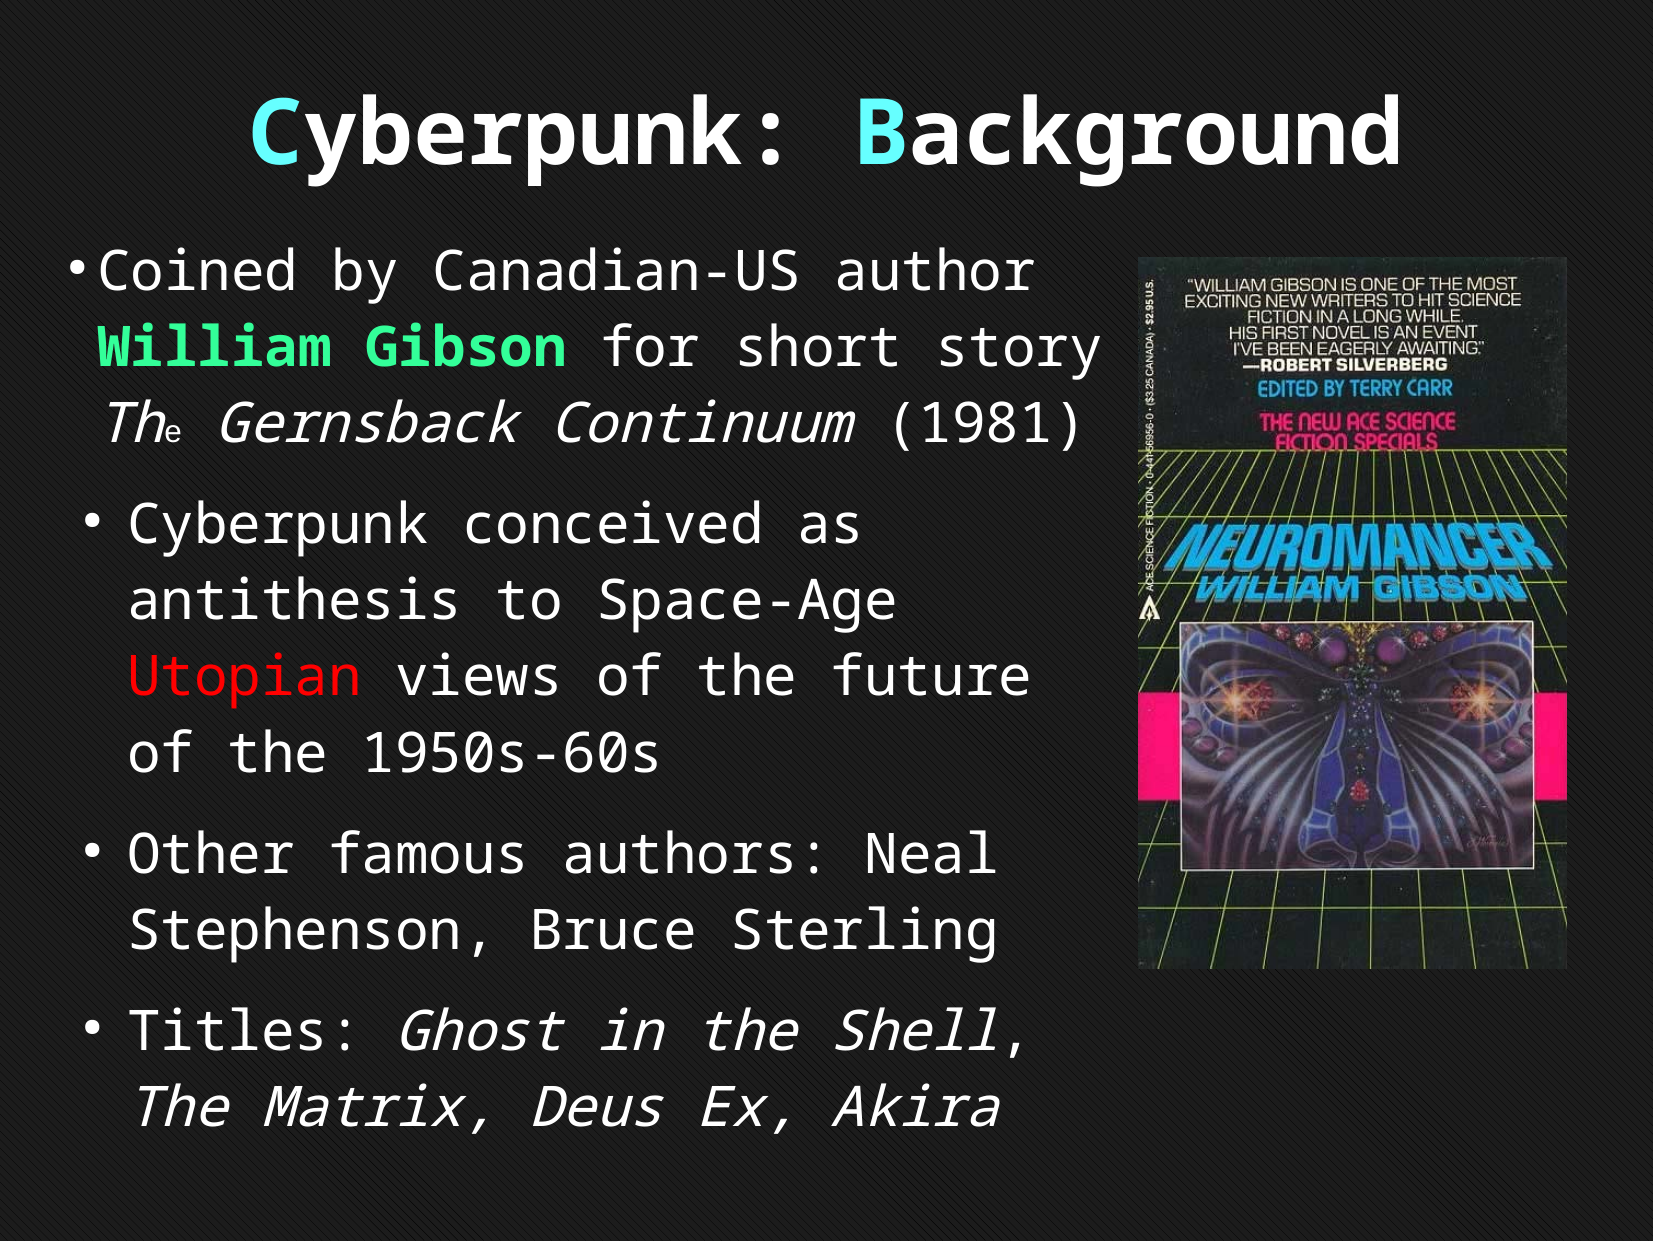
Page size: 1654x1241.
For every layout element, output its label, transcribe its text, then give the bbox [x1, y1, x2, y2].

picture [1138, 257, 1567, 969]
list Coined by Canadian-US author William Gibson for short story The Gernsback Continuum (1981) Cyberpunk conceived as antithesis to Space-Age Utopian views of the future of the 1950s-60s Other famous authors: Neal Stephenson, Bruce Sterling Titles: Ghost in the Shell, The Matrix, Deus Ex, Akira [67, 230, 1111, 1186]
title Cyberpunk: Background [82, 25, 1571, 233]
